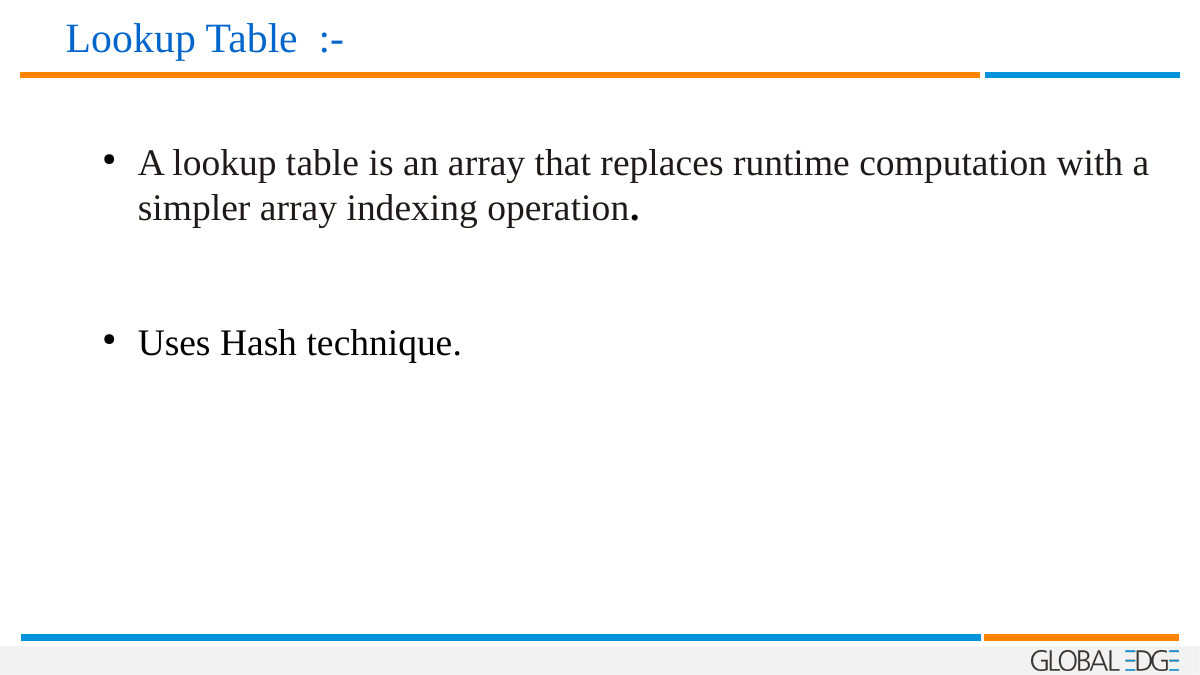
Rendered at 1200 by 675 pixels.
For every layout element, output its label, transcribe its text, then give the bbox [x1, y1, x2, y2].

text_box Lookup Table :- [12, 9, 1088, 63]
picture [1031, 650, 1179, 671]
text_box A lookup table is an array that replaces runtime computation with a simpler array indexing operation. Uses Hash technique. [20, 87, 1179, 628]
